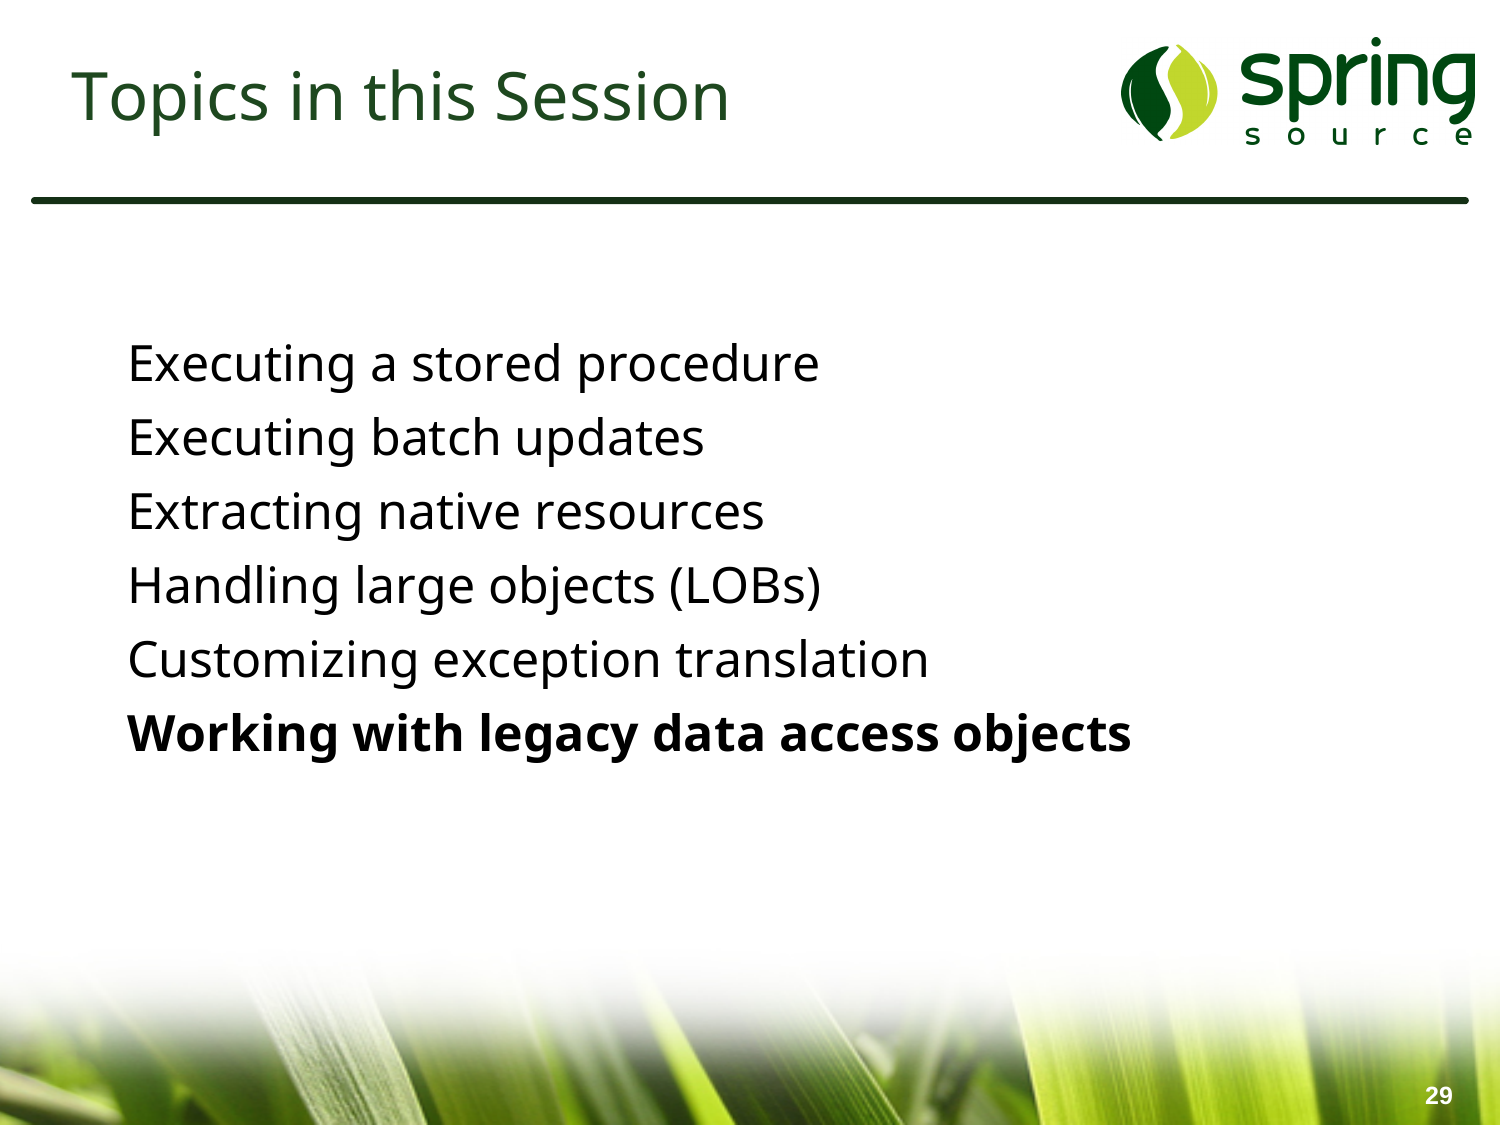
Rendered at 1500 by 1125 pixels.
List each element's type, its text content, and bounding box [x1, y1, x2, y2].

picture [1121, 37, 1475, 145]
title Topics in this Session [56, 13, 1089, 176]
list Executing a stored procedure Executing batch updates Extracting native resources Handling large objects (LOBs) Customizing exception translation Working with legacy data access objects [112, 324, 1450, 1001]
picture [0, 944, 1500, 1125]
